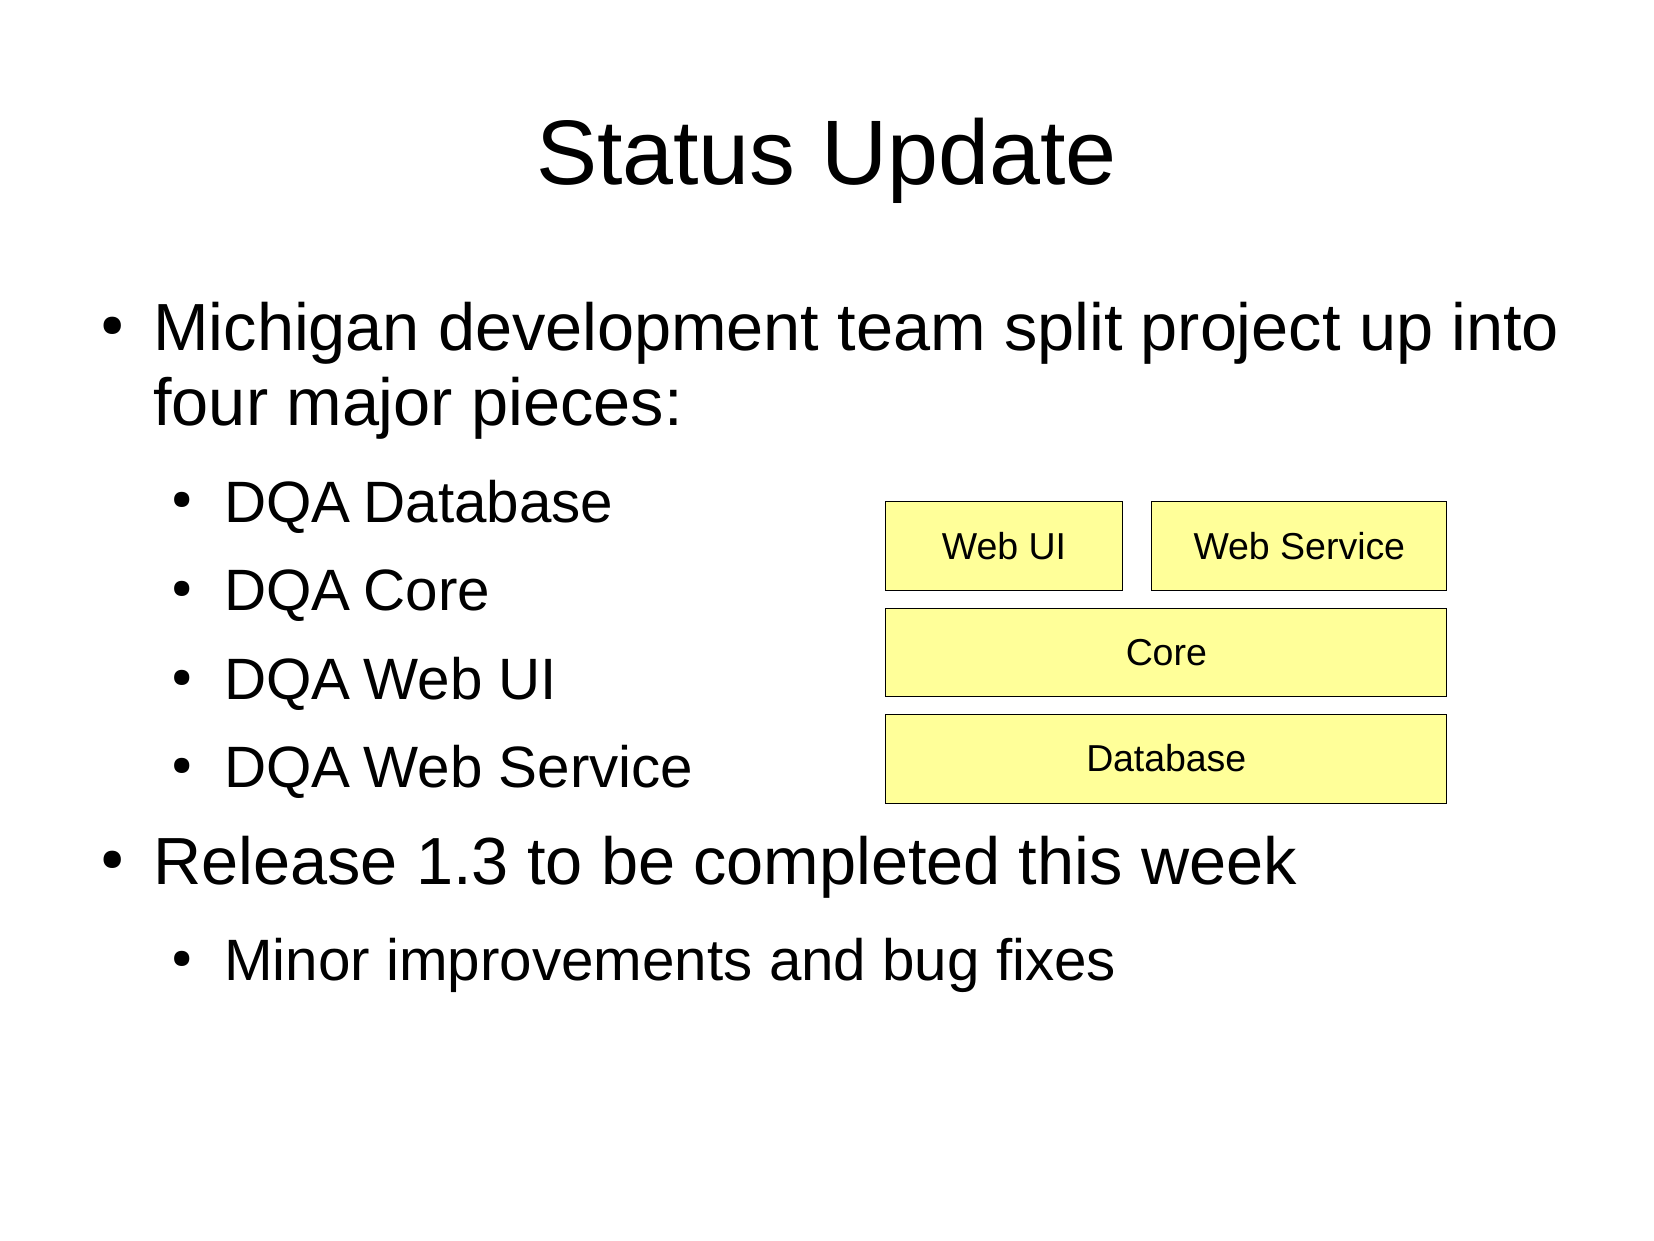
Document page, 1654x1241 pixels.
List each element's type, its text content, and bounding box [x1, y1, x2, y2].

title Status Update [82, 49, 1571, 257]
text_box Web UI [885, 501, 1123, 591]
text_box Web Service [1151, 501, 1447, 591]
text_box Database [885, 714, 1447, 804]
text_box Core [885, 608, 1447, 697]
list Michigan development team split project up into four major pieces: DQA Database DQA Core DQA Web UI DQA Web Service Release 1.3 to be completed this week Minor improvements and bug fixes [82, 290, 1571, 1109]
